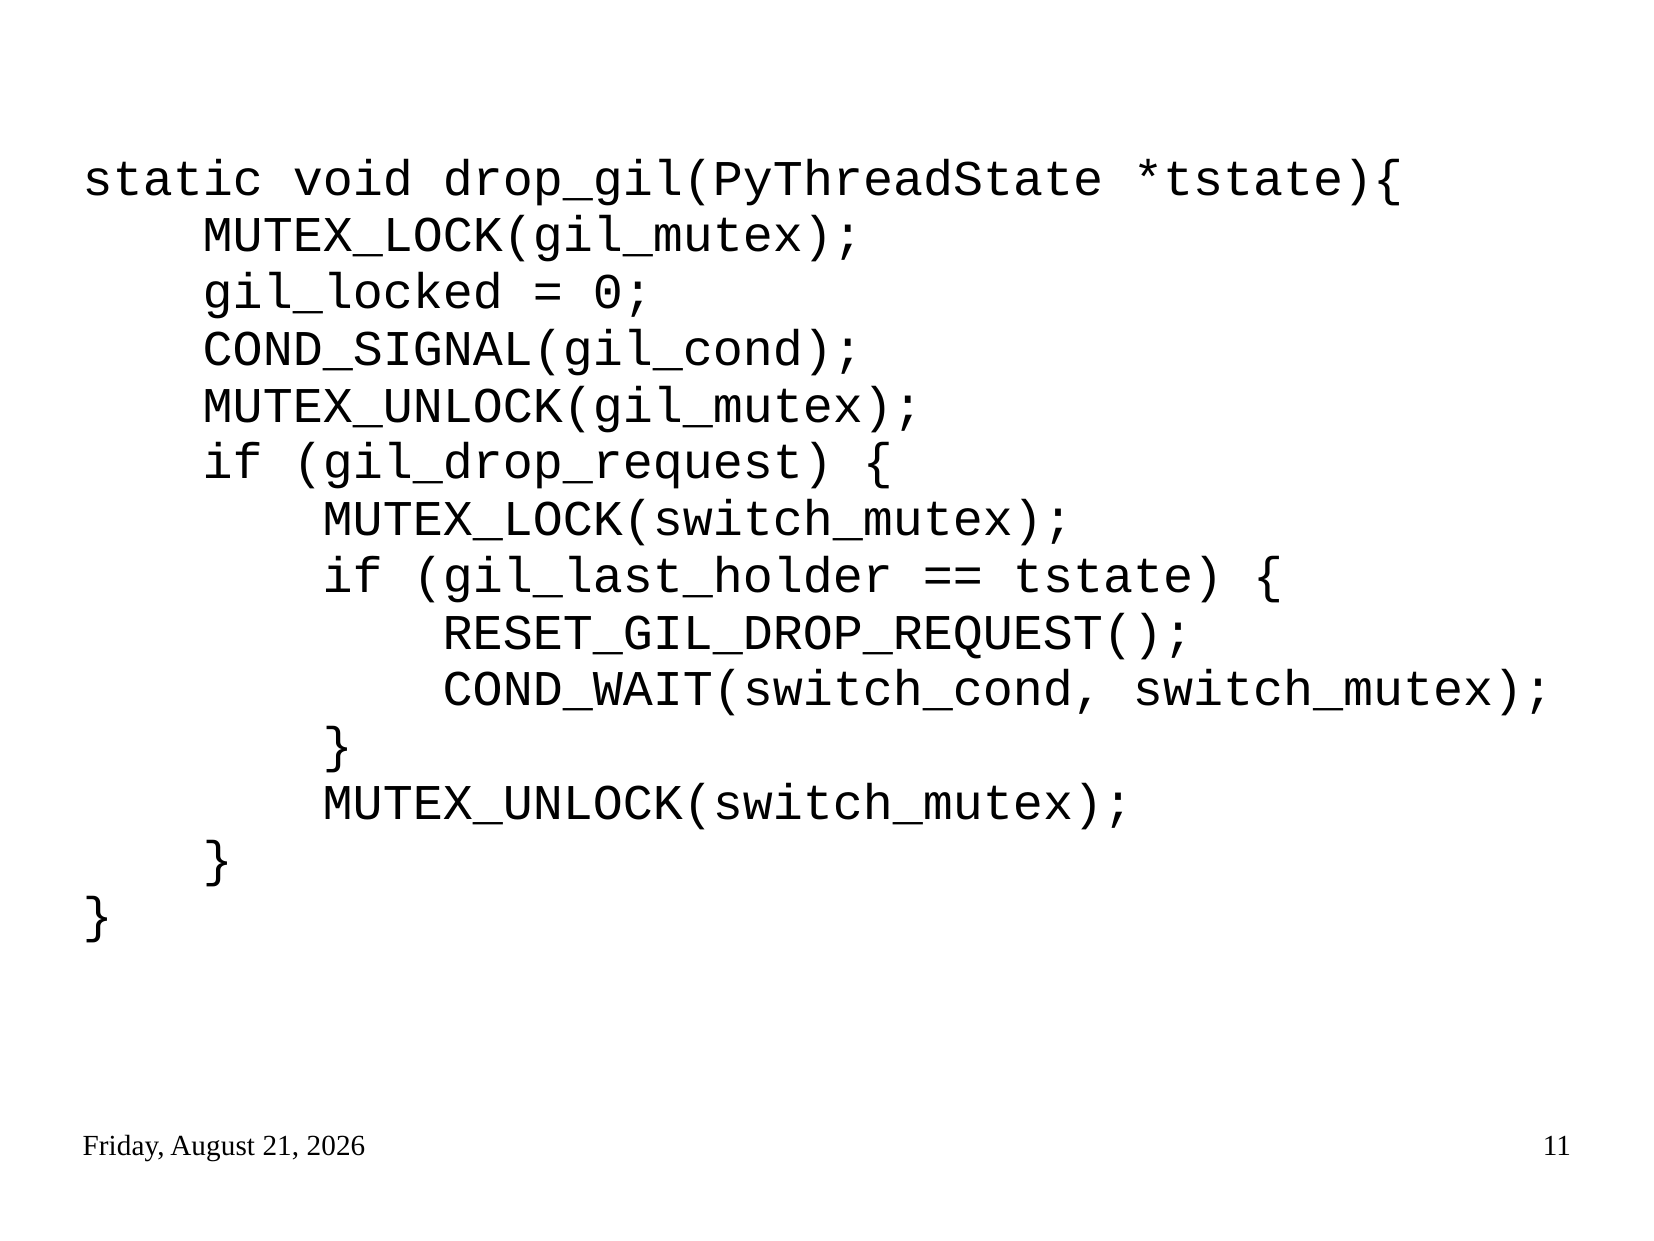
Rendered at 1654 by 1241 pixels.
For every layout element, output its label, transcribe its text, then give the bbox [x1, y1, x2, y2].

subtitle static void drop_gil(PyThreadState *tstate){ MUTEX_LOCK(gil_mutex); gil_locked = 0; COND_SIGNAL(gil_cond); MUTEX_UNLOCK(gil_mutex); if (gil_drop_request) { MUTEX_LOCK(switch_mutex); if (gil_last_holder == tstate) { RESET_GIL_DROP_REQUEST(); COND_WAIT(switch_cond, switch_mutex); } MUTEX_UNLOCK(switch_mutex); } } [82, 49, 1571, 1109]
